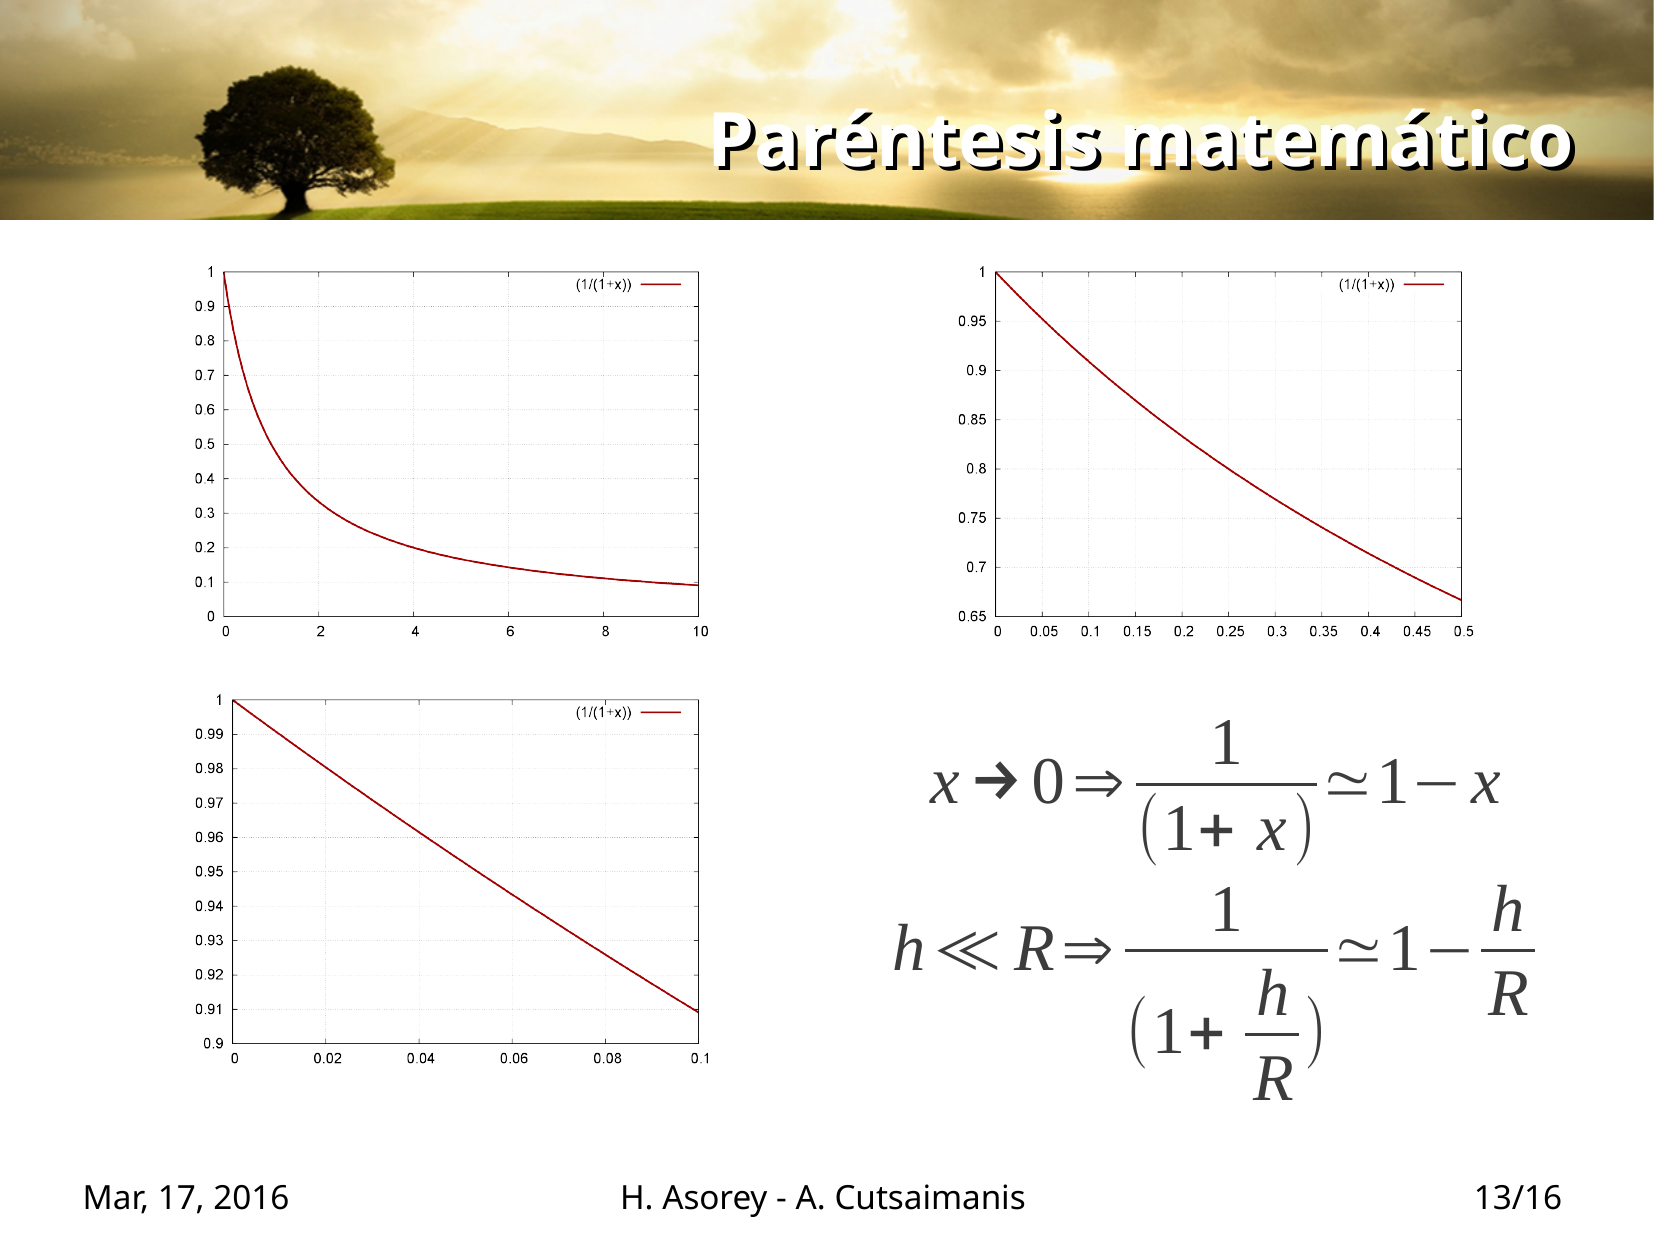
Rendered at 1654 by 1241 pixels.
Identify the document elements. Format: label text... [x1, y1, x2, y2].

picture [0, 0, 1654, 220]
picture [929, 254, 1488, 646]
title Paréntesis matemático [86, 49, 1576, 226]
chart [885, 705, 1544, 1114]
picture [166, 682, 725, 1073]
picture [166, 254, 725, 646]
